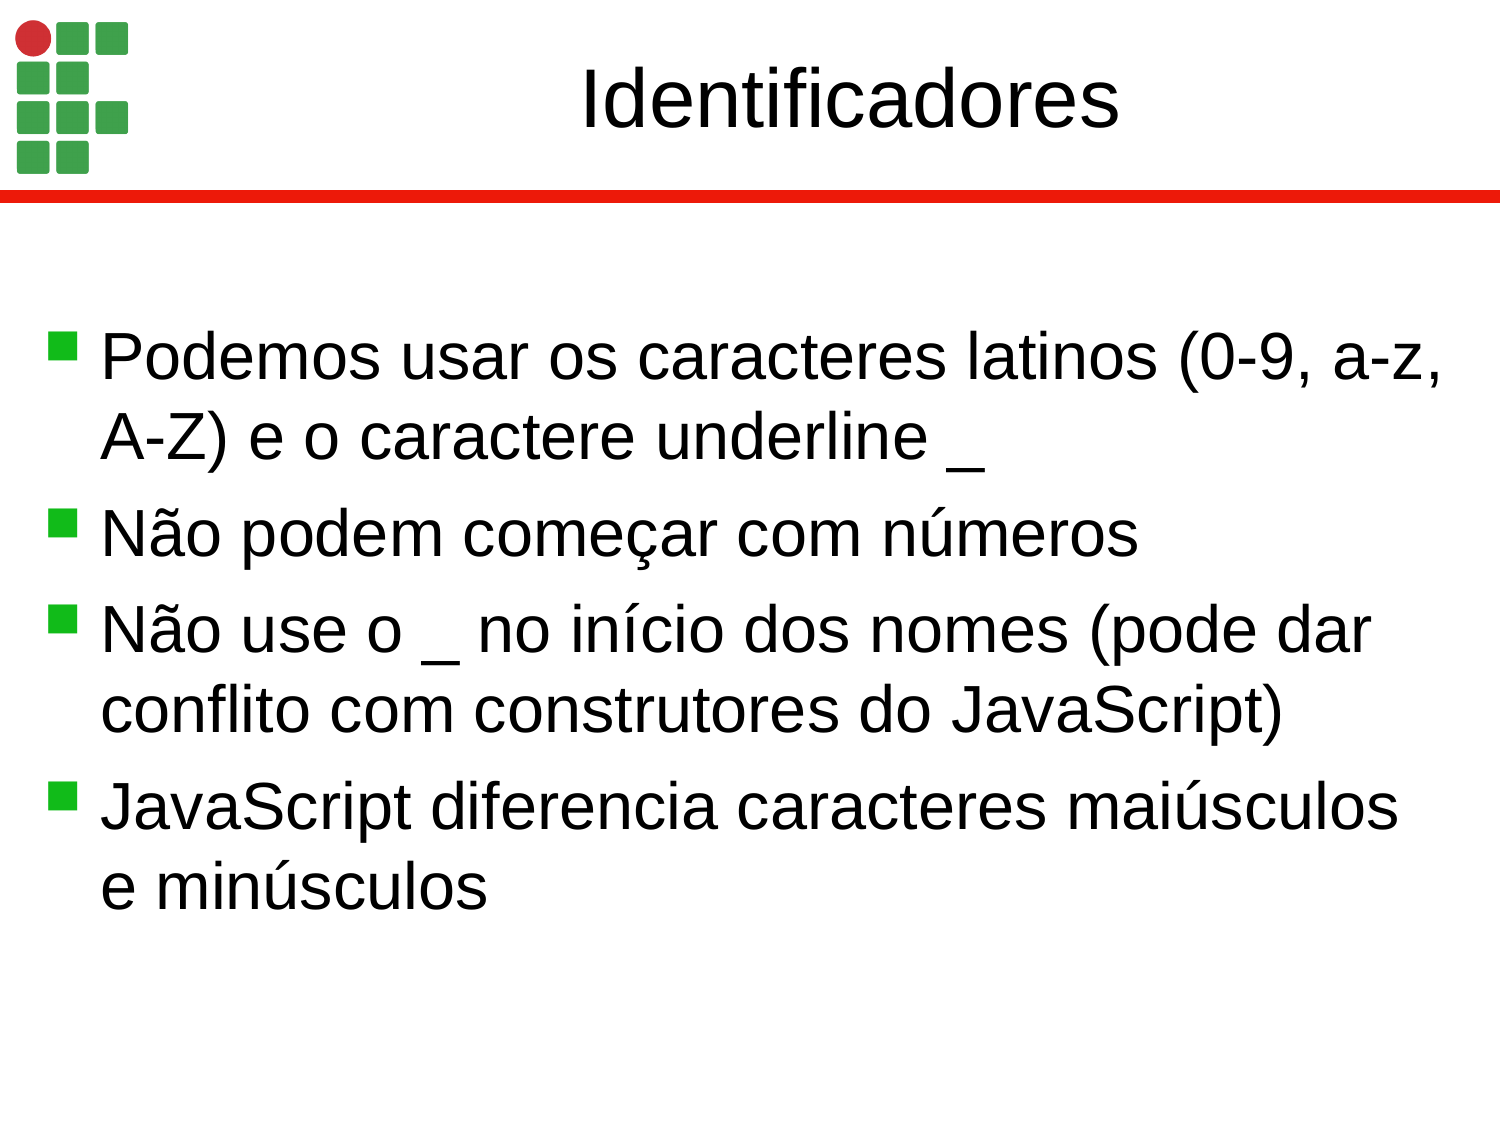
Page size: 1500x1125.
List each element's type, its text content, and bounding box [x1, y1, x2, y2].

title Identificadores [230, 0, 1471, 202]
picture [14, 16, 130, 178]
list Podemos usar os caracteres latinos (0-9, a-z, A-Z) e o caractere underline _ Não podem começar com números Não use o _ no início dos nomes (pode dar conflito com construtores do JavaScript) JavaScript diferencia caracteres maiúsculos e minúsculos [29, 207, 1471, 1087]
